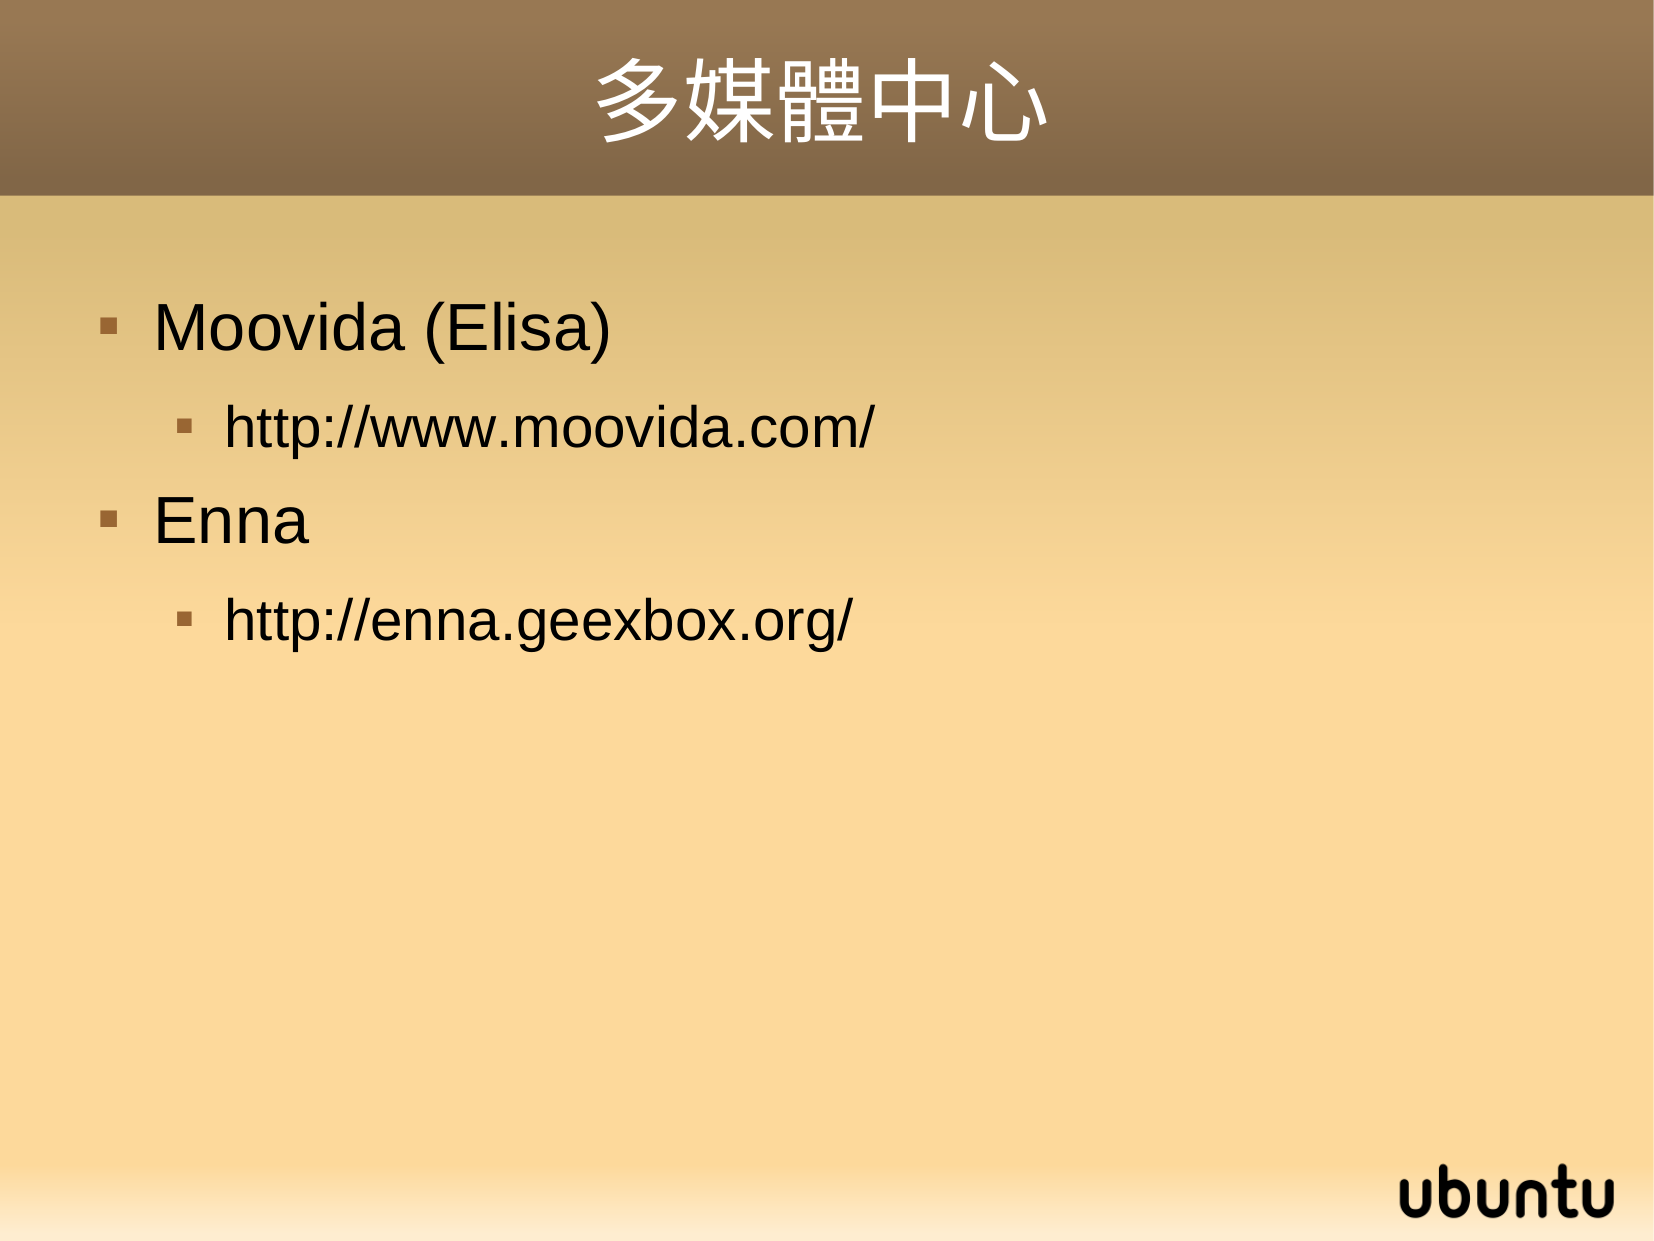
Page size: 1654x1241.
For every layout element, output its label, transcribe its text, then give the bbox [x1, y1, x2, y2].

list Moovida (Elisa) http://www.moovida.com/ Enna http://enna.geexbox.org/ [82, 290, 1571, 1109]
title 多媒體中心 [76, 0, 1565, 208]
picture [0, 0, 1654, 1241]
